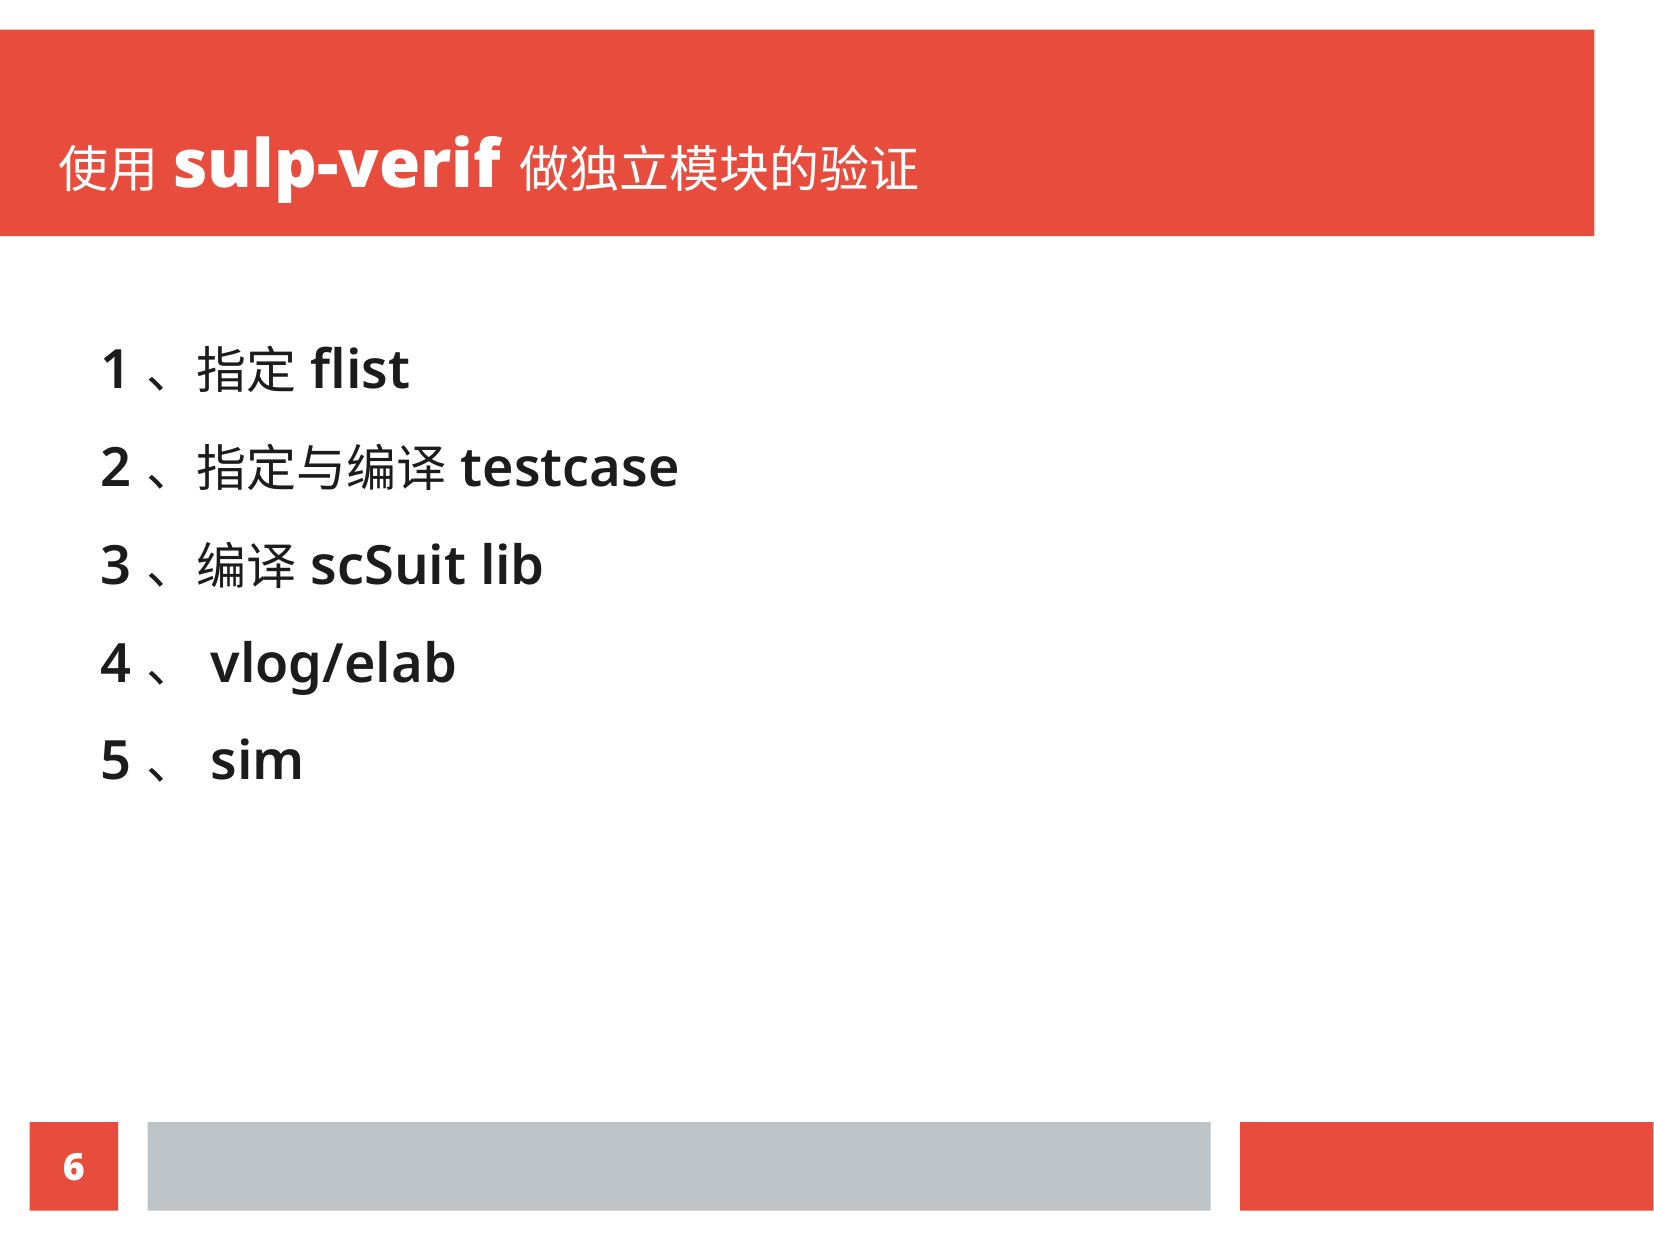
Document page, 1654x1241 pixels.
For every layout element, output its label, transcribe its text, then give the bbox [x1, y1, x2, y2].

title 使用sulp-verif做独立模块的验证 [59, 59, 1595, 207]
list 1、指定flist 2、指定与编译testcase 3、编译scSuit lib 4、vlog/elab 5、sim [100, 330, 1418, 975]
